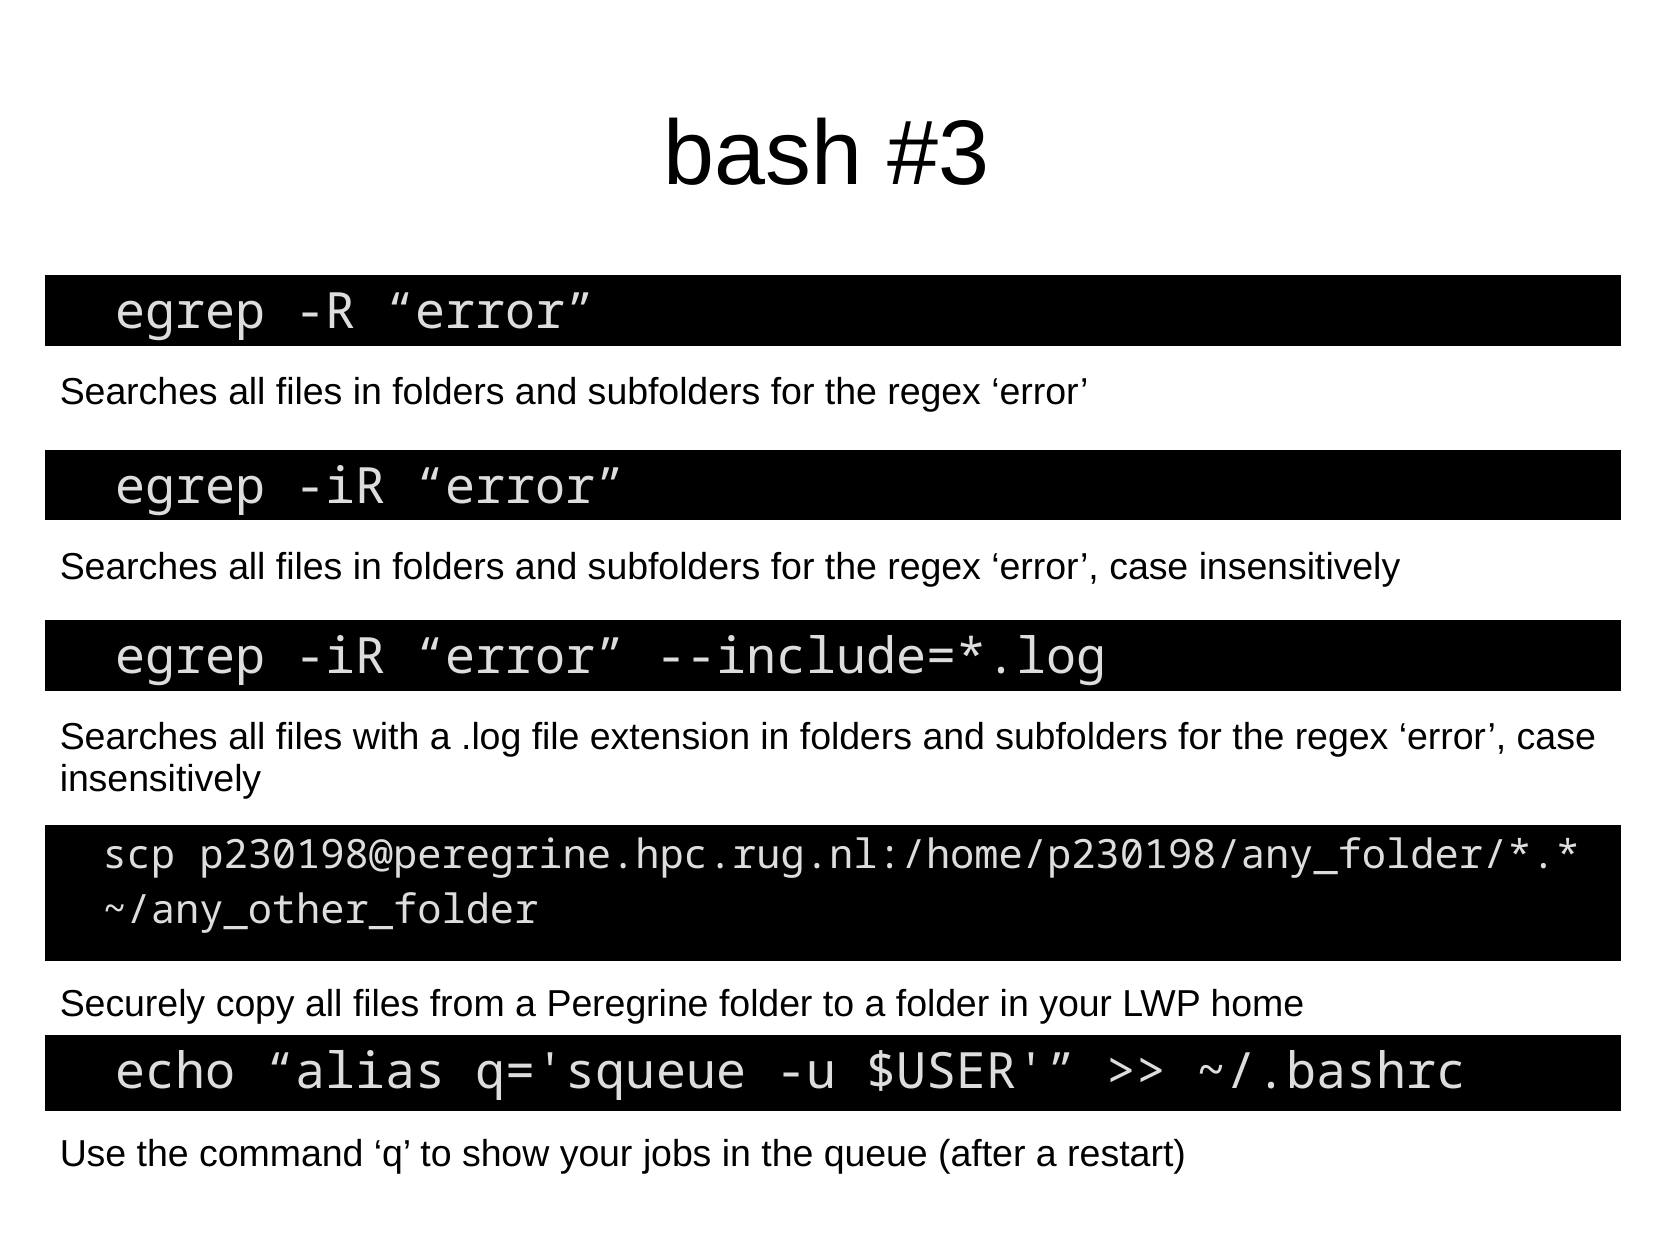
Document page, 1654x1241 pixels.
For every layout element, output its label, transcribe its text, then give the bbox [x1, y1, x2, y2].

text_box Securely copy all files from a Peregrine folder to a folder in your LWP home [45, 975, 1621, 1032]
title bash #3 [82, 49, 1571, 257]
list echo “alias q='squeue -u $USER'” >> ~/.bashrc [45, 1035, 1621, 1111]
list scp p230198@peregrine.hpc.rug.nl:/home/p230198/any_folder/*.* ~/any_other_folder [45, 825, 1621, 961]
list egrep -R “error” [45, 275, 1621, 346]
list egrep -iR “error” --include=*.log [45, 620, 1621, 691]
text_box Searches all files in folders and subfolders for the regex ‘error’ [45, 363, 1621, 421]
text_box Searches all files with a .log file extension in folders and subfolders for the regex ‘error’, case insensitively [45, 708, 1621, 807]
list egrep -iR “error” [45, 450, 1621, 520]
text_box Searches all files in folders and subfolders for the regex ‘error’, case insensitively [45, 537, 1621, 595]
text_box Use the command ‘q’ to show your jobs in the queue (after a restart) [45, 1125, 1620, 1182]
